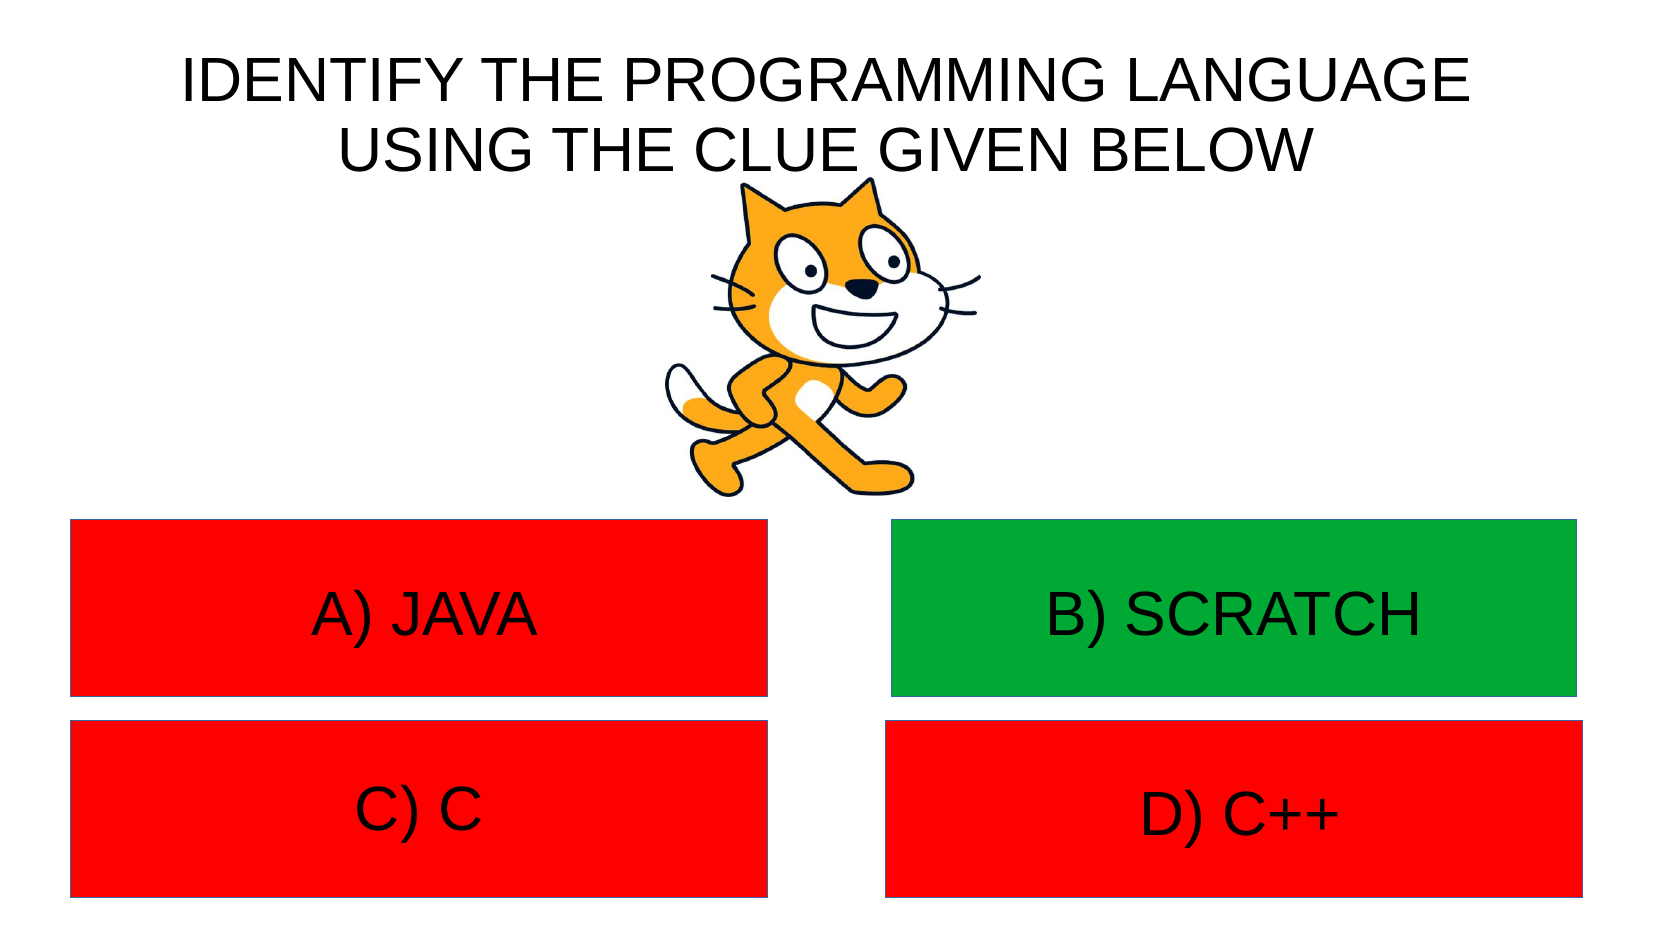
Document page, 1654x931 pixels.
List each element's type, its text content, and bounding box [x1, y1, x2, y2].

text_box [70, 720, 768, 730]
title IDENTIFY THE PROGRAMMING LANGUAGE USING THE CLUE GIVEN BELOW [82, 37, 1571, 193]
title A) JAVA [0, 535, 909, 691]
text_box [70, 519, 768, 535]
title C) C [70, 730, 768, 886]
text_box [70, 886, 768, 898]
title D) C++ [891, 736, 1589, 892]
text_box [891, 519, 1577, 697]
picture [665, 177, 981, 497]
title B) SCRATCH [909, 535, 1560, 692]
text_box [70, 691, 768, 697]
text_box [885, 720, 1583, 898]
